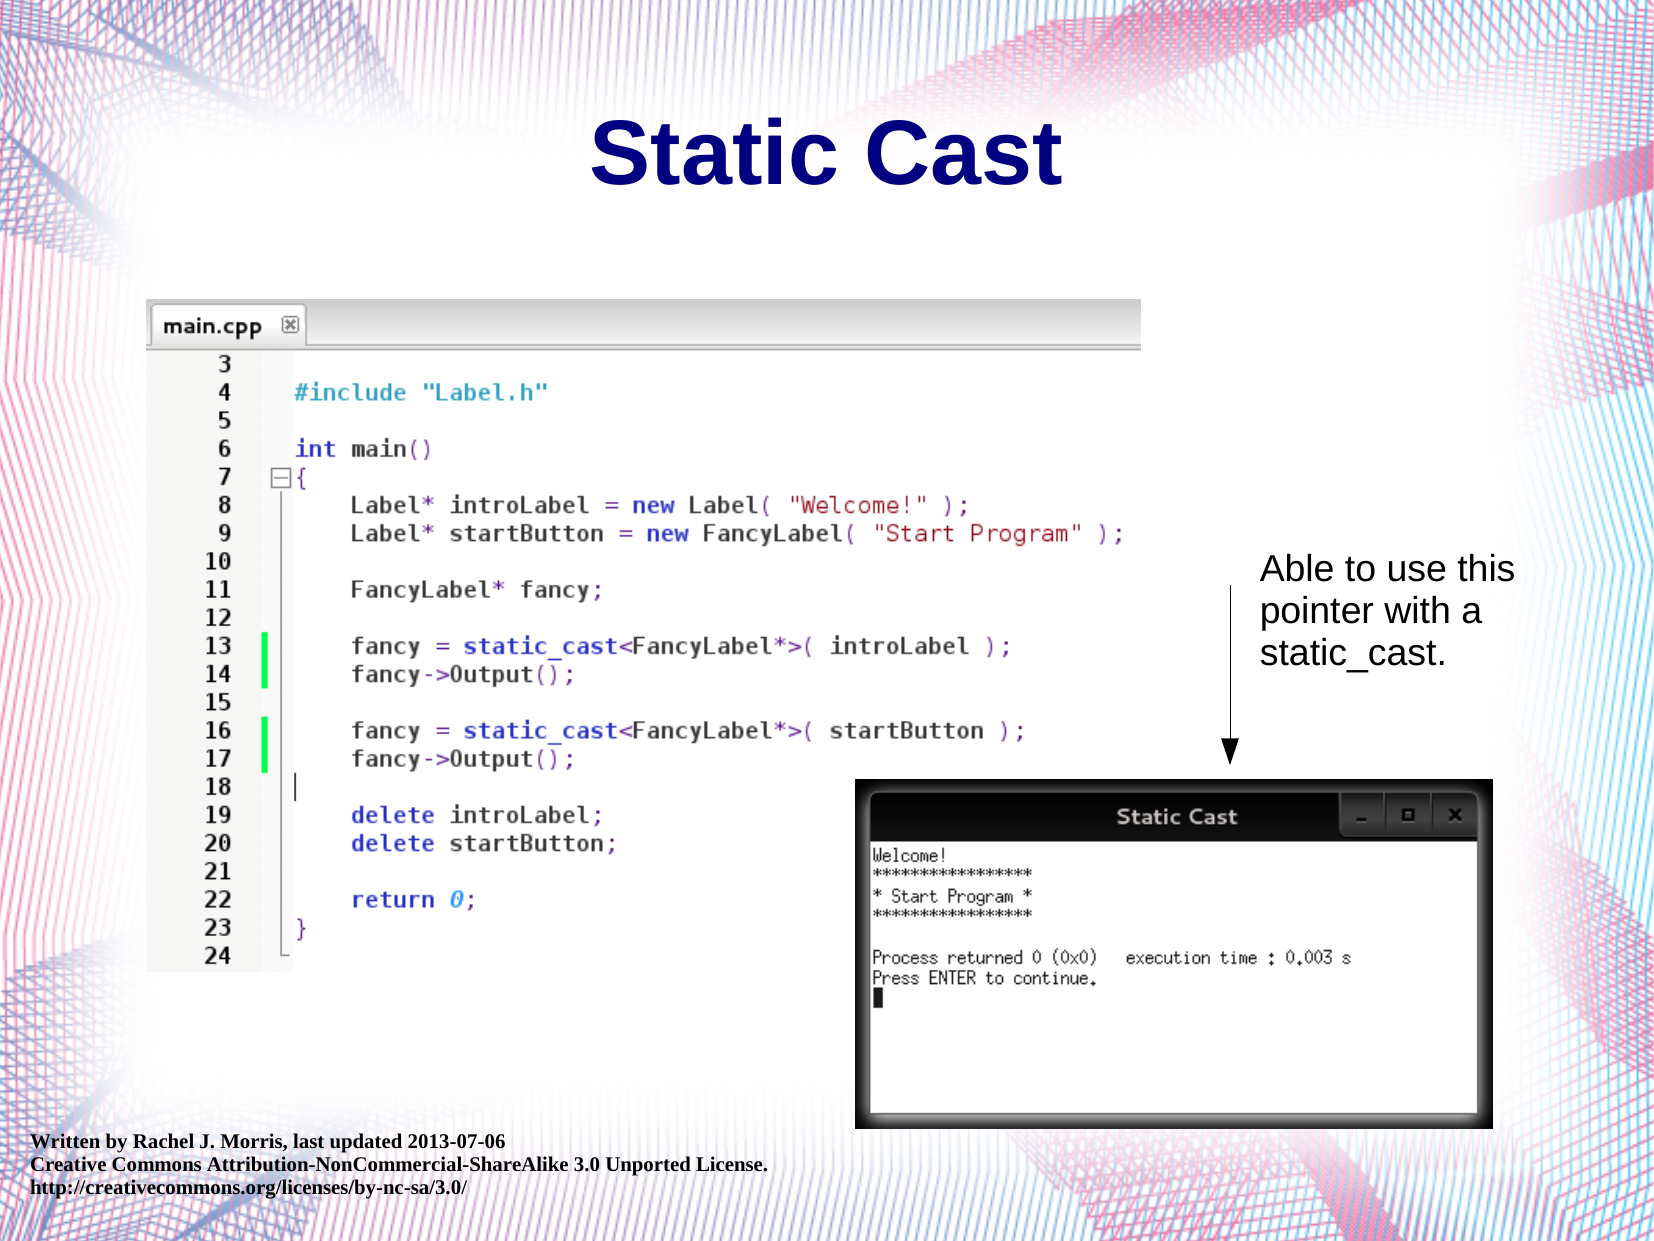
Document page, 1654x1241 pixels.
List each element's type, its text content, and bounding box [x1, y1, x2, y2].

picture [0, 0, 1654, 1241]
title Static Cast [82, 49, 1571, 257]
text_box Able to use this pointer with a static_cast. [1245, 540, 1561, 681]
